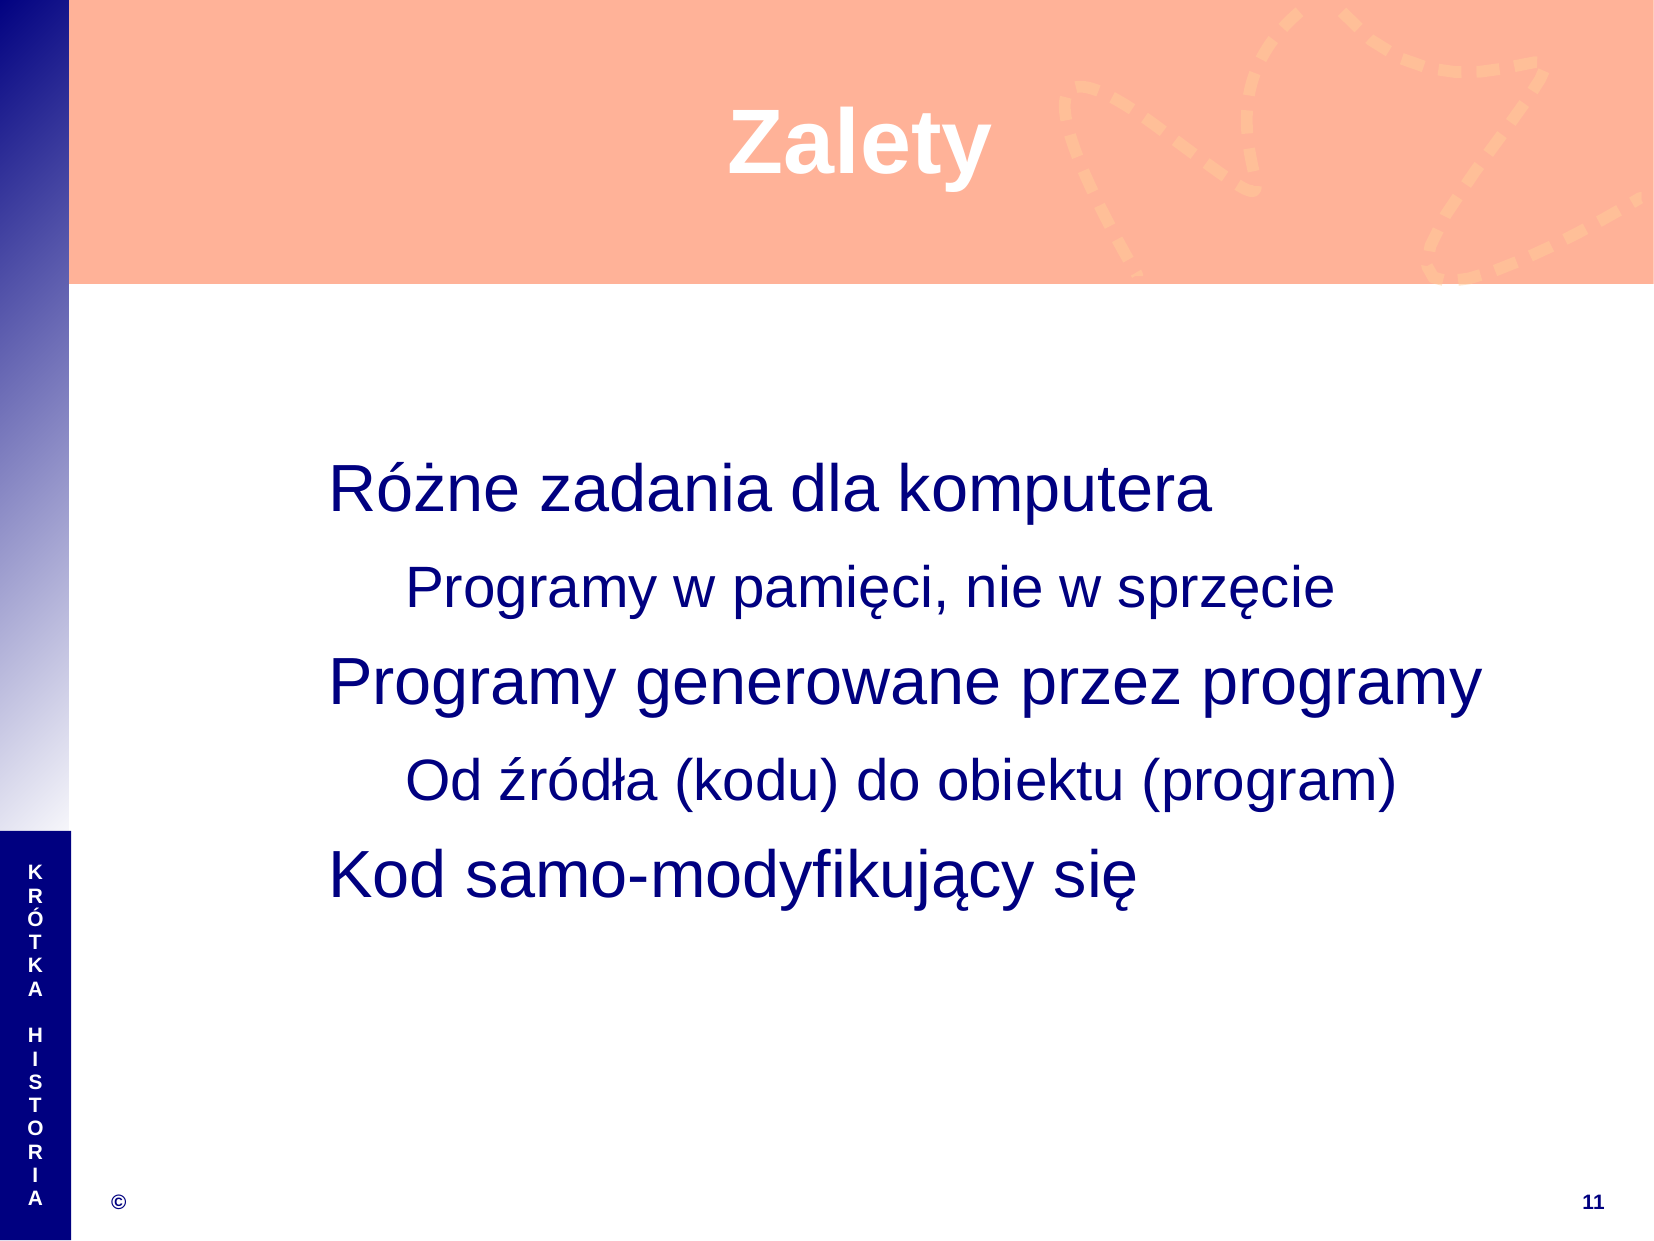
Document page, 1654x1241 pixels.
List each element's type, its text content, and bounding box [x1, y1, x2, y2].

list Różne zadania dla komputera Programy w pamięci, nie w sprzęcie Programy generowane przez programy Od źródła (kodu) do obiektu (program) Kod samo-modyfikujący się [310, 451, 1492, 986]
text_box K R Ó T K A H I S T O R I A [0, 830, 71, 1241]
title Zalety [104, 37, 1617, 246]
